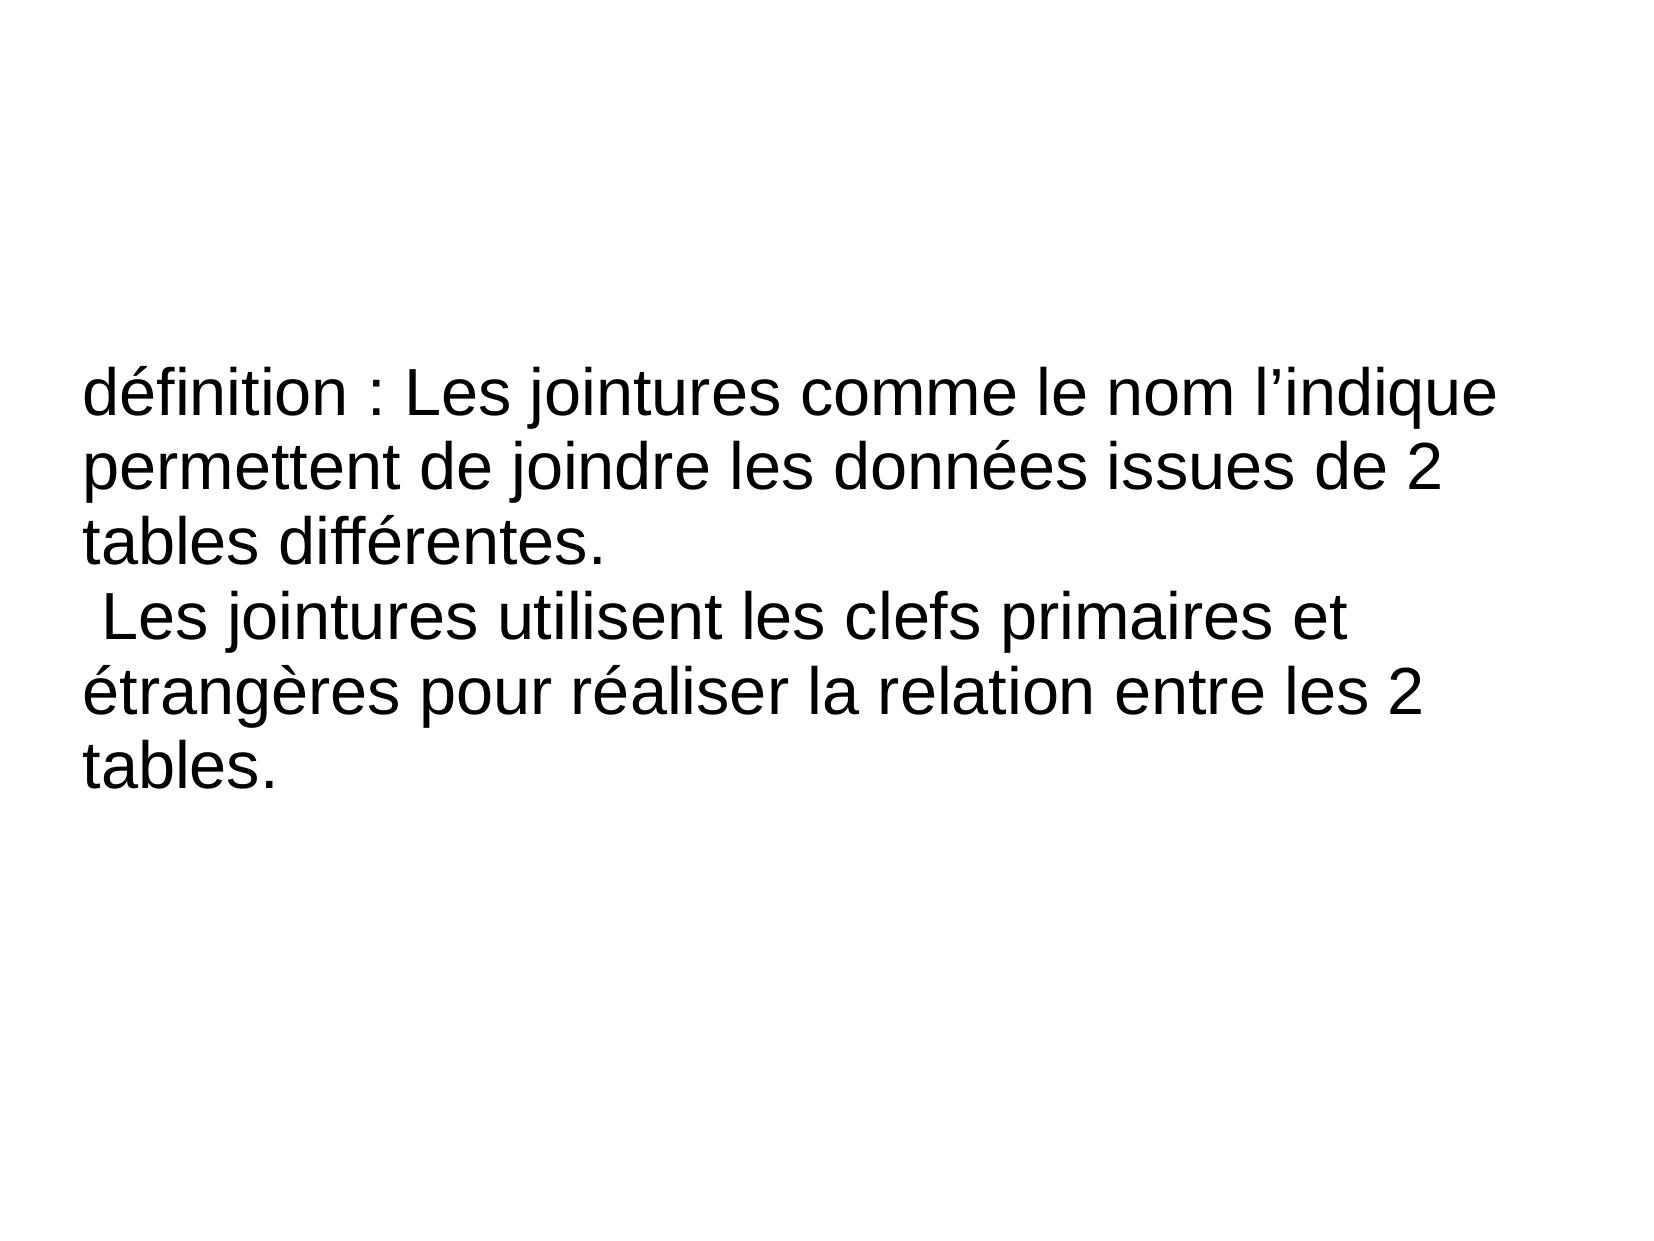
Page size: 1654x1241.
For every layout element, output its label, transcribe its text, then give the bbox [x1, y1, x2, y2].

subtitle définition : Les jointures comme le nom l’indique permettent de joindre les données issues de 2 tables différentes. Les jointures utilisent les clefs primaires et étrangères pour réaliser la relation entre les 2 tables. [82, 49, 1571, 1109]
